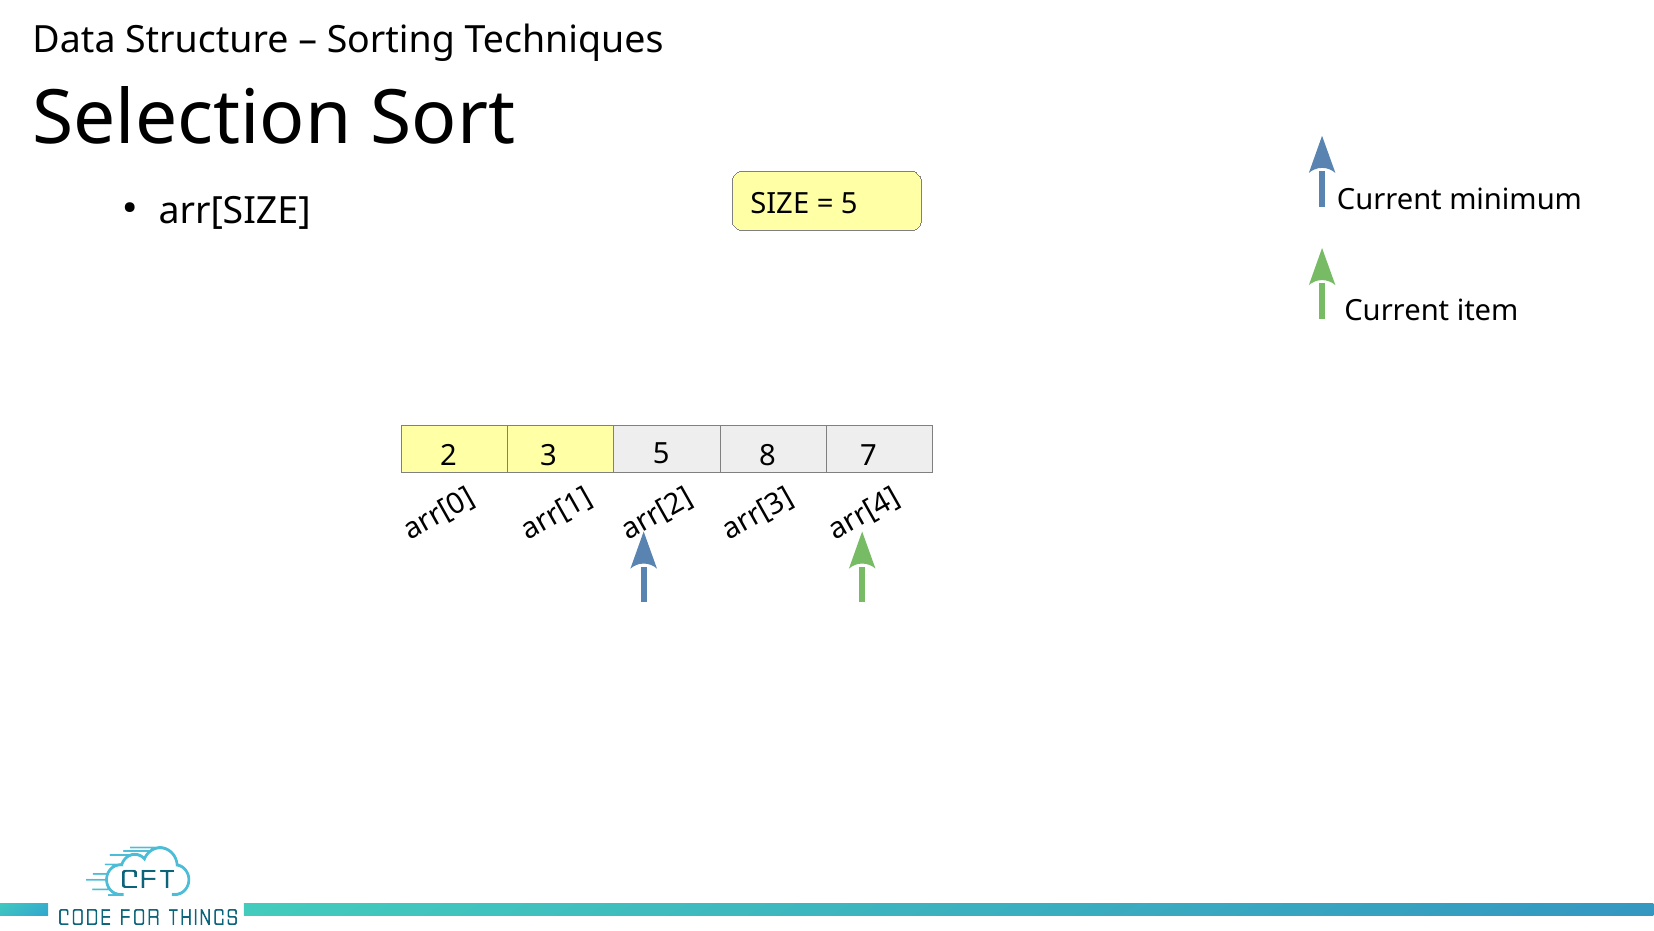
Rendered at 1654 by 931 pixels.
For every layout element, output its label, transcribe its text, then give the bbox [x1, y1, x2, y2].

title Data Structure – Sorting Techniques Selection Sort [32, 12, 1184, 166]
text_box Current item [1329, 281, 1545, 331]
text_box SIZE = 5 [735, 175, 916, 225]
text_box Current minimum [1322, 171, 1611, 221]
text_box [724, 425, 933, 473]
text_box 8 [744, 427, 793, 477]
text_box arr[1] [495, 461, 632, 587]
text_box arr[4] [806, 450, 957, 587]
text_box 3 [525, 427, 593, 477]
text_box 7 [845, 427, 912, 477]
text_box arr[2] [596, 475, 733, 566]
text_box [401, 425, 638, 473]
picture [59, 846, 237, 925]
text_box arr[0] [377, 473, 519, 566]
text_box arr[3] [696, 450, 839, 566]
text_box [732, 171, 922, 231]
text_box 2 [425, 427, 492, 477]
text_box 5 [638, 425, 724, 475]
text_box arr[SIZE] [108, 176, 353, 243]
